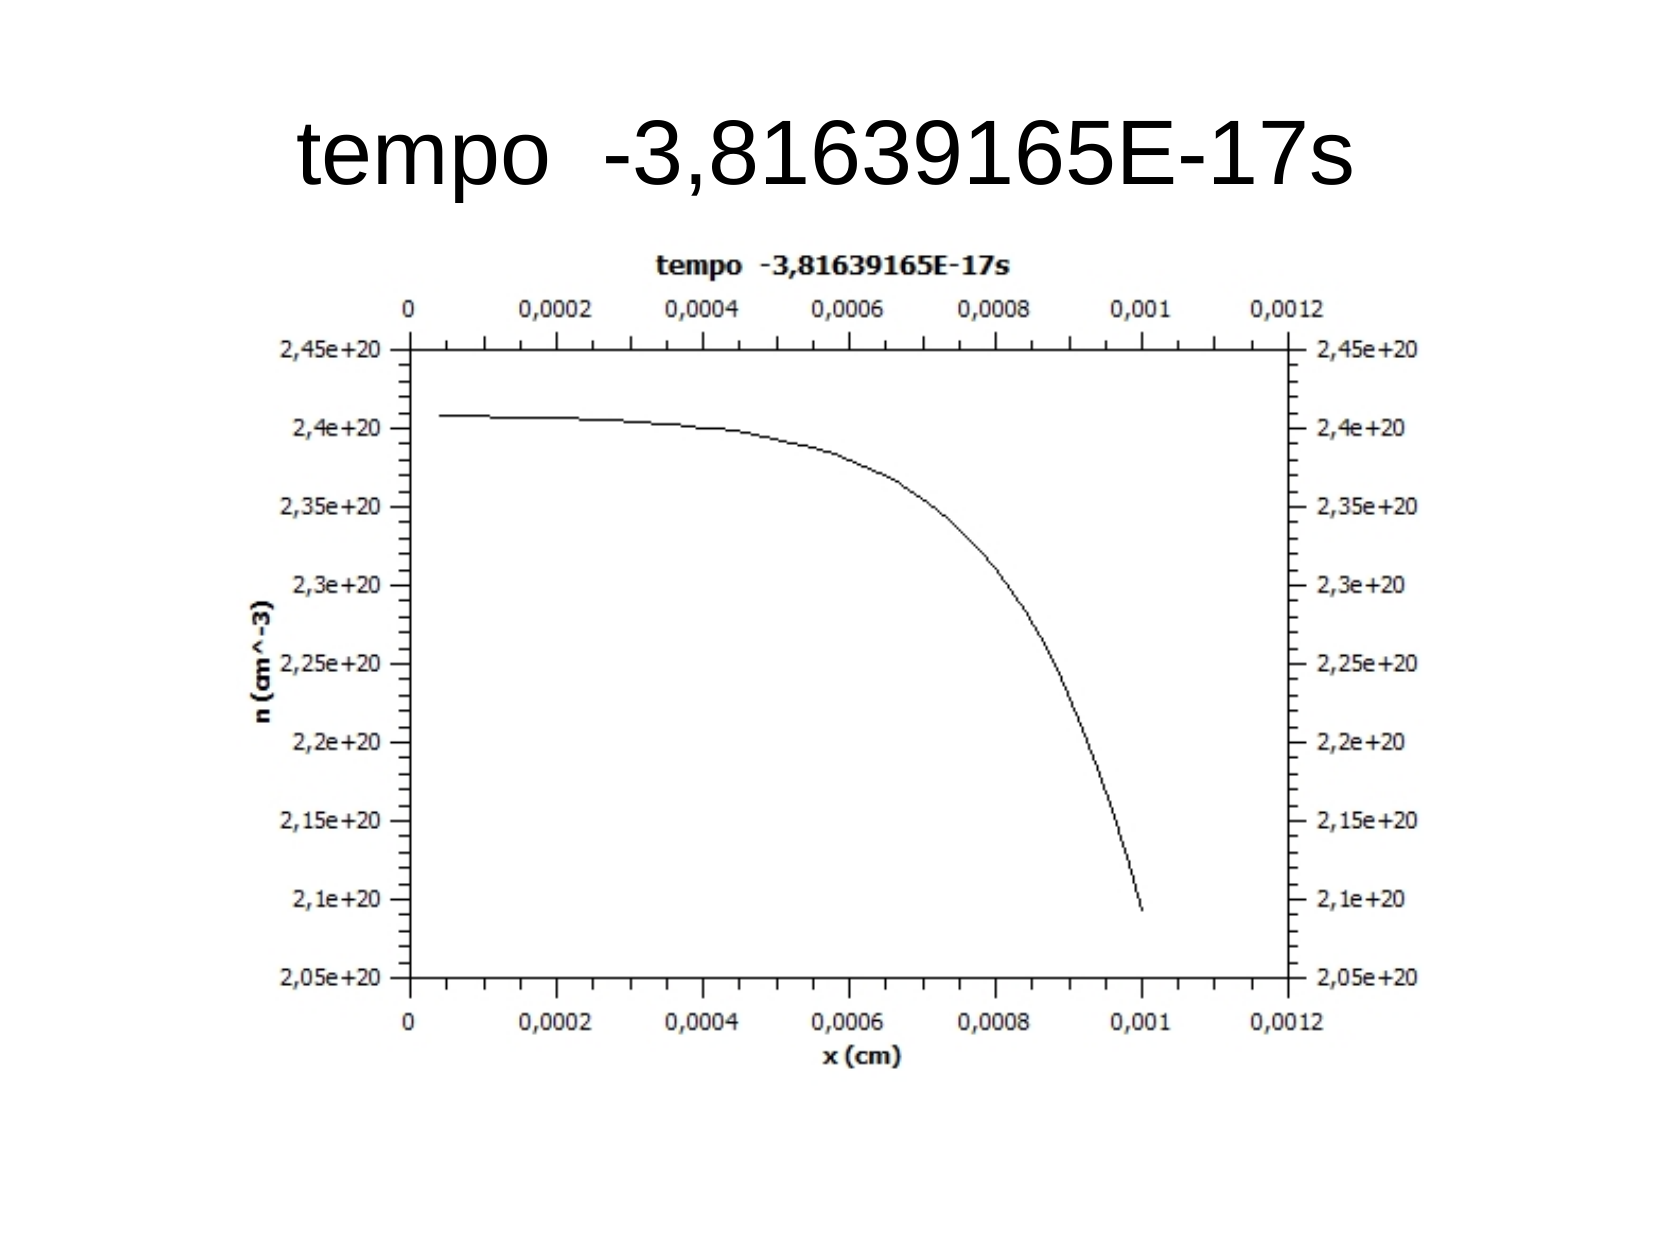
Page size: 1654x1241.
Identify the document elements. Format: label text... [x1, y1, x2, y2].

picture [236, 237, 1430, 1090]
title tempo -3,81639165E-17s [82, 49, 1571, 257]
